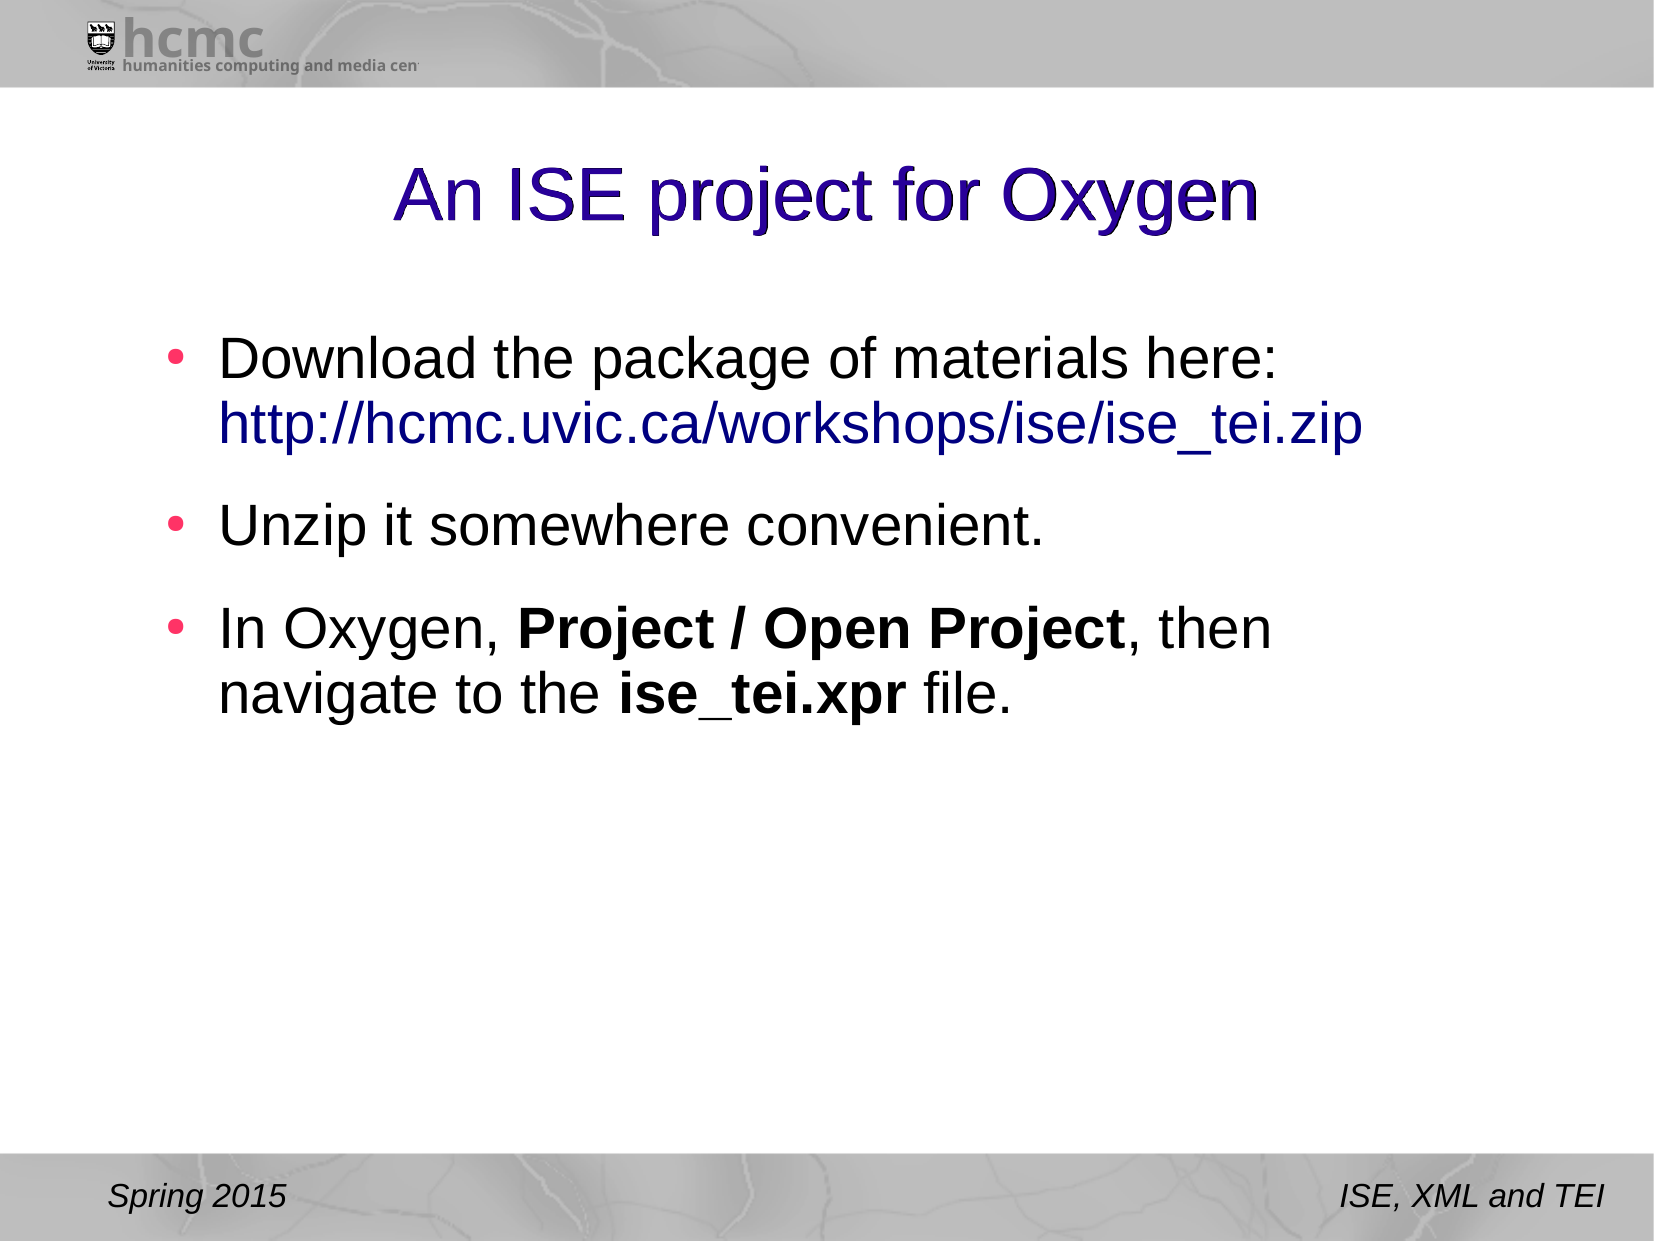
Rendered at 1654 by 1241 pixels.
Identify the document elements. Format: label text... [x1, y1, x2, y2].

title An ISE project for Oxygen [118, 90, 1536, 298]
picture [0, 0, 1654, 1241]
list Download the package of materials here: http://hcmc.uvic.ca/workshops/ise/ise_tei.zip Unzip it somewhere convenient. In Oxygen, Project / Open Project, then navigate to the ise_tei.xpr file. [147, 325, 1506, 1045]
